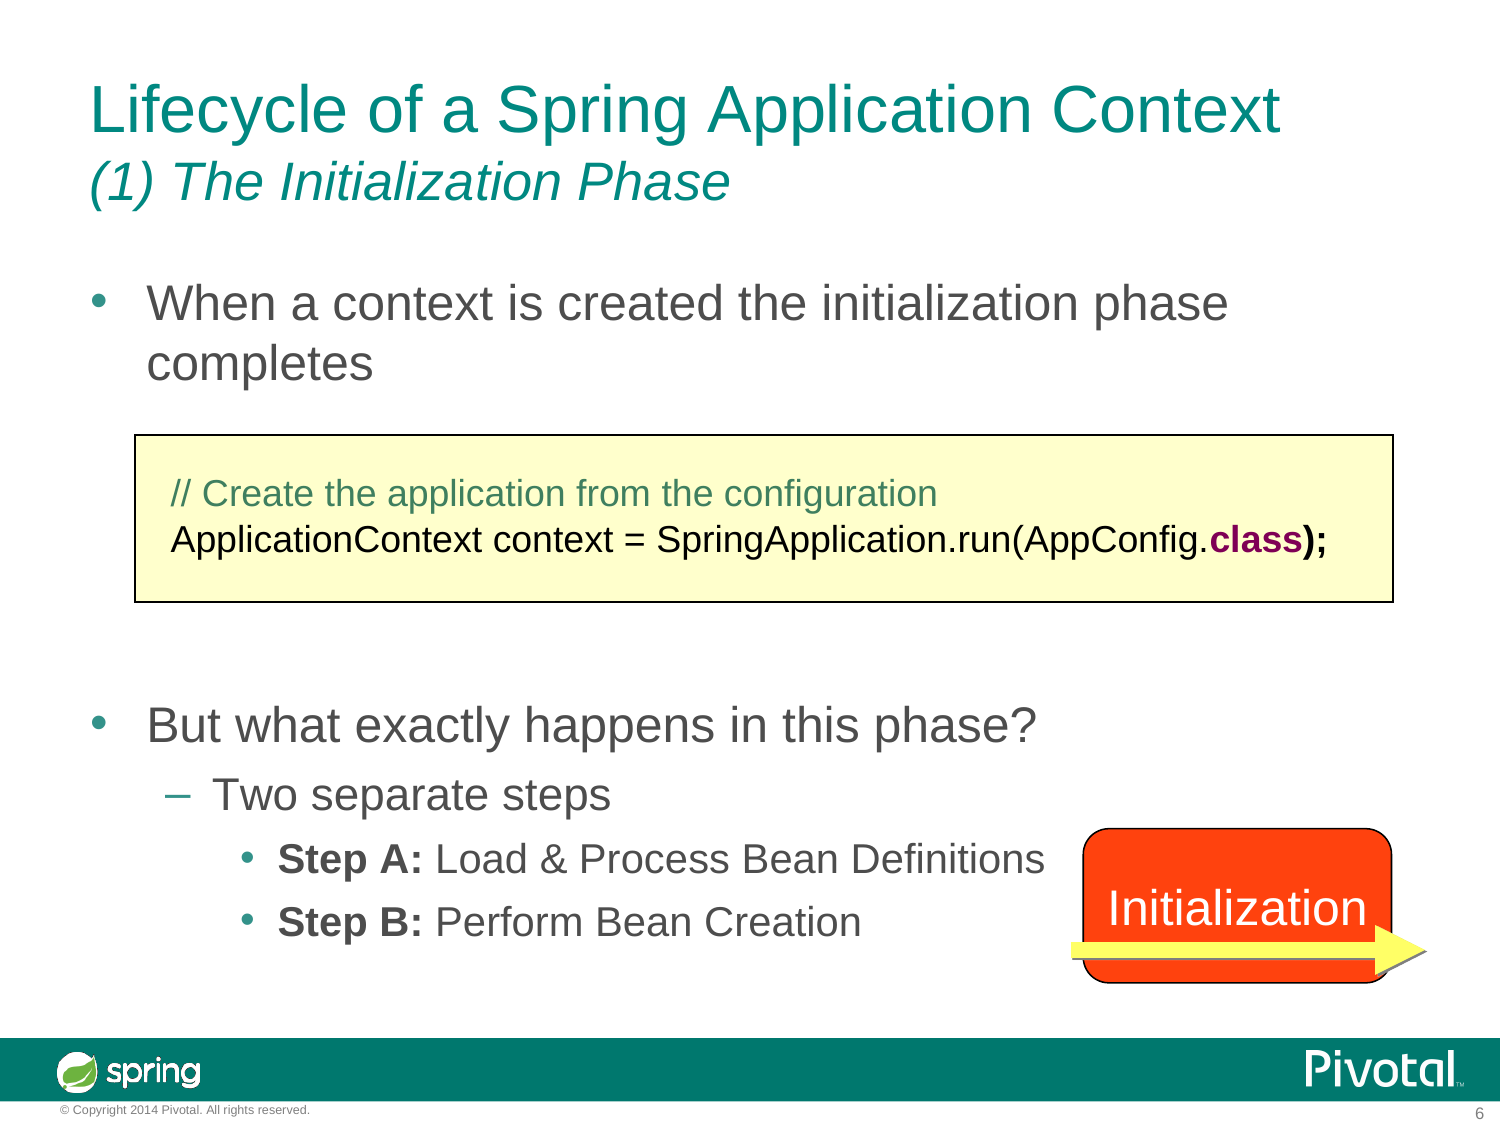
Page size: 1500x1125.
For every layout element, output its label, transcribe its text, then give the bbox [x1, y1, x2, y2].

text_box Initialization [1083, 828, 1392, 942]
list When a context is created the initialization phase completes But what exactly happens in this phase? Two separate steps Step A: Load & Process Bean Definitions Step B: Perform Bean Creation [75, 262, 1426, 1005]
picture [1306, 1050, 1464, 1087]
picture [32, 1041, 210, 1103]
title Lifecycle of a Spring Application Context (1) The Initialization Phase [75, 58, 1426, 219]
text_box Initialization [1083, 961, 1387, 983]
text_box // Create the application from the configuration ApplicationContext context = SpringApplication.run(AppConfig.class); [134, 434, 1393, 602]
